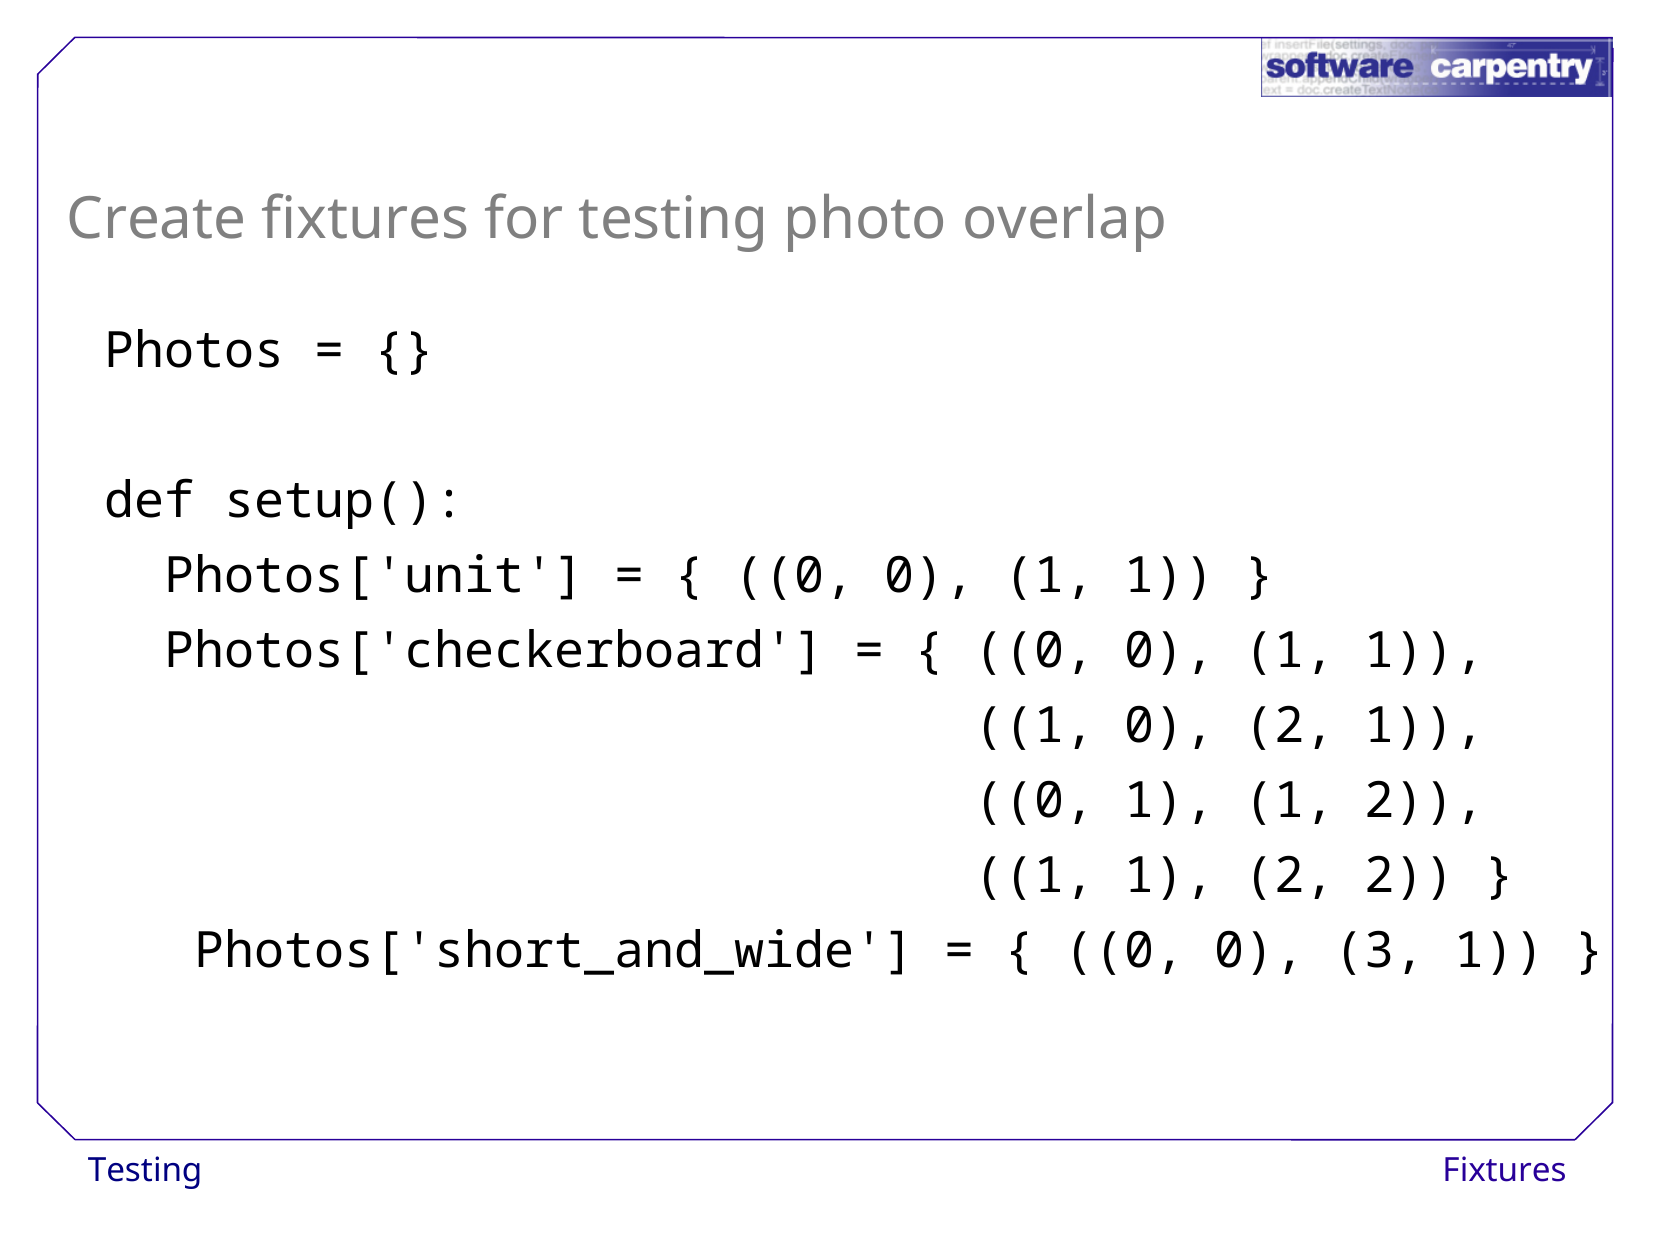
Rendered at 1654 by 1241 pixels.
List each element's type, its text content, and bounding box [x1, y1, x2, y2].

text_box Photos = {} def setup(): Photos['unit'] = { ((0, 0), (1, 1)) } Photos['checkerboard'] = { ((0, 0), (1, 1)), ((1, 0), (2, 1)), ((0, 1), (1, 2)), ((1, 1), (2, 2)) } Photos['short_and_wide'] = { ((0, 0), (3, 1)) } [89, 294, 1376, 1033]
text_box Create fixtures for testing photo overlap [51, 138, 1333, 259]
picture [1261, 39, 1613, 97]
